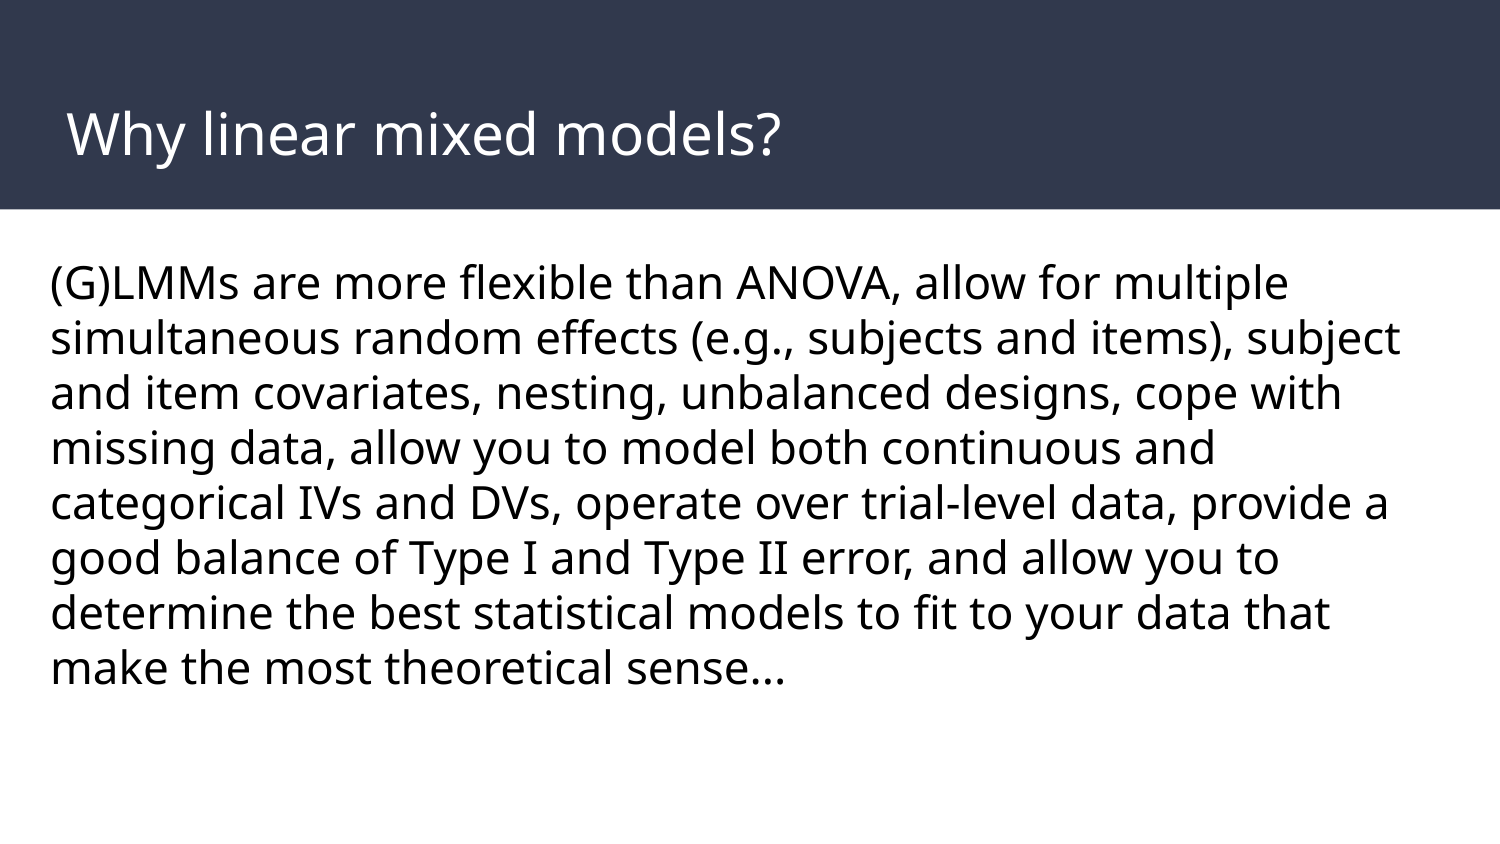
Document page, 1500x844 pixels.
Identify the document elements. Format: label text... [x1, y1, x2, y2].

text_box (G)LMMs are more flexible than ANOVA, allow for multiple simultaneous random effects (e.g., subjects and items), subject and item covariates, nesting, unbalanced designs, cope with missing data, allow you to model both continuous and categorical IVs and DVs, operate over trial-level data, provide a good balance of Type I and Type II error, and allow you to determine the best statistical models to fit to your data that make the most theoretical sense... [35, 239, 1472, 818]
title Why linear mixed models? [51, 82, 1449, 185]
